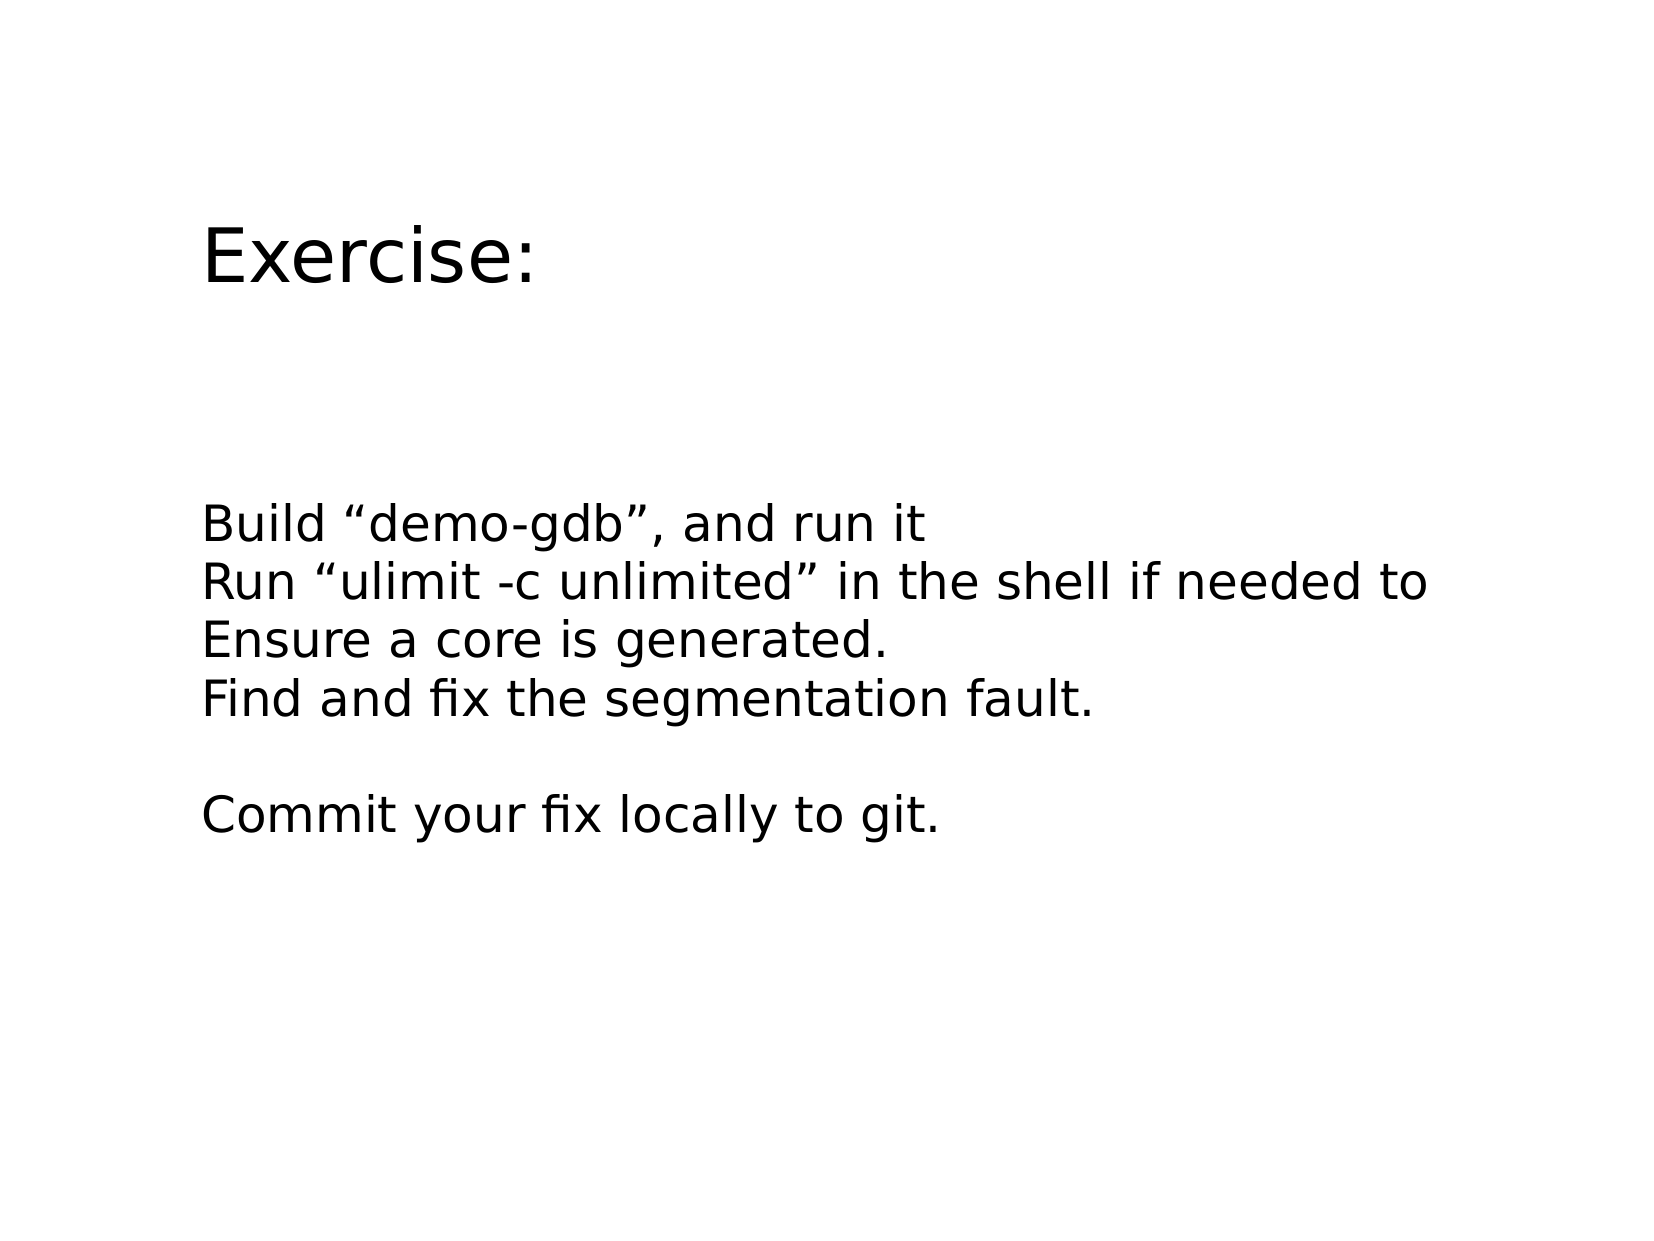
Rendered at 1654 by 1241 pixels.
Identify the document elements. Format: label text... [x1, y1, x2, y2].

text_box Build “demo-gdb”, and run it Run “ulimit -c unlimited” in the shell if needed to Ensure a core is generated. Find and fix the segmentation fault. Commit your fix locally to git. [186, 487, 1446, 852]
text_box Exercise: [186, 205, 554, 308]
